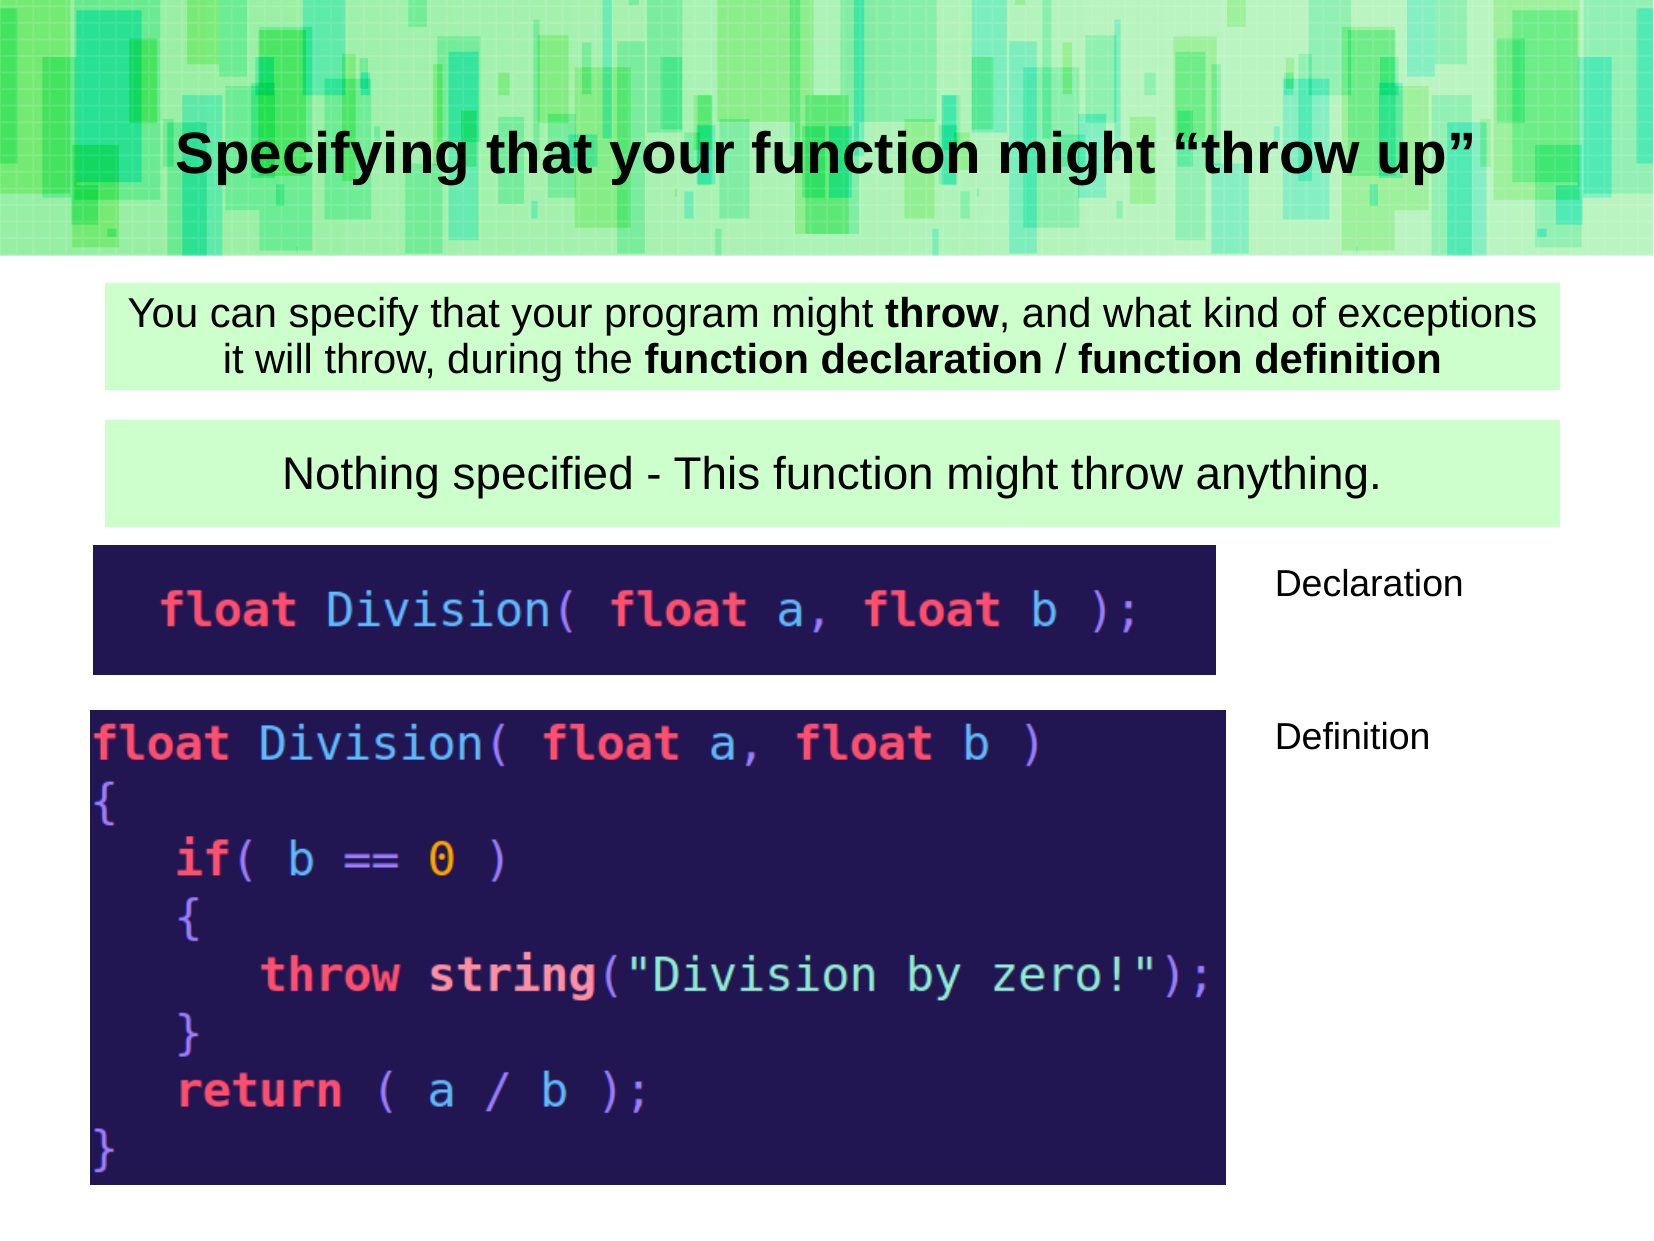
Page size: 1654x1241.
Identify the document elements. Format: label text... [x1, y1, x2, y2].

picture [0, 0, 1654, 1241]
title Specifying that your function might “throw up” [82, 49, 1571, 257]
text_box Nothing specified - This function might throw anything. [105, 420, 1561, 528]
text_box Declaration [1260, 555, 1621, 612]
text_box You can specify that your program might throw, and what kind of exceptions it will throw, during the function declaration / function definition [105, 282, 1561, 391]
text_box Definition [1260, 708, 1621, 766]
